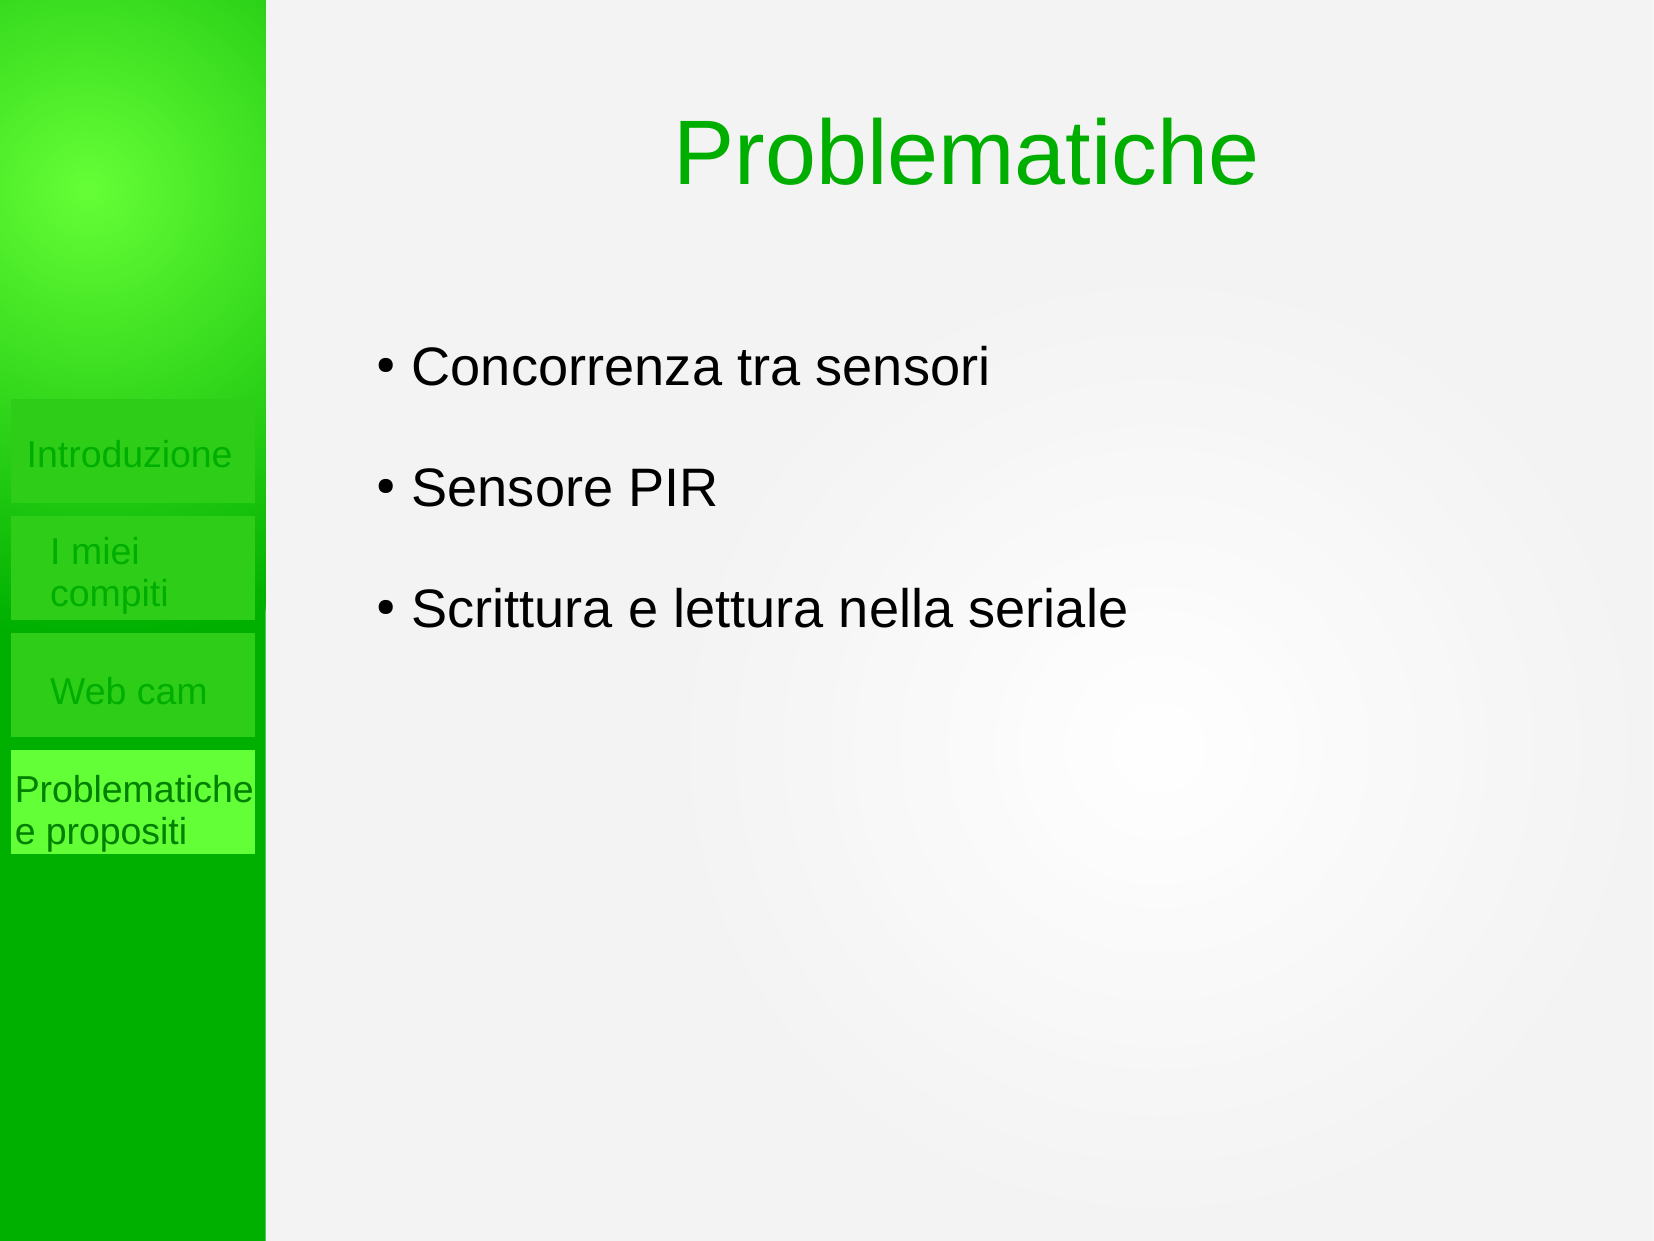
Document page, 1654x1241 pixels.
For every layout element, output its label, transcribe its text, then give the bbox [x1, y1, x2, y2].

text_box Web cam [35, 663, 265, 720]
text_box Concorrenza tra sensori Sensore PIR Scrittura e lettura nella seriale [361, 329, 1531, 829]
text_box I miei compiti [35, 523, 252, 623]
text_box Introduzione [11, 425, 296, 483]
text_box Problematiche e propositi [0, 760, 272, 860]
title Problematiche [493, 49, 1441, 257]
